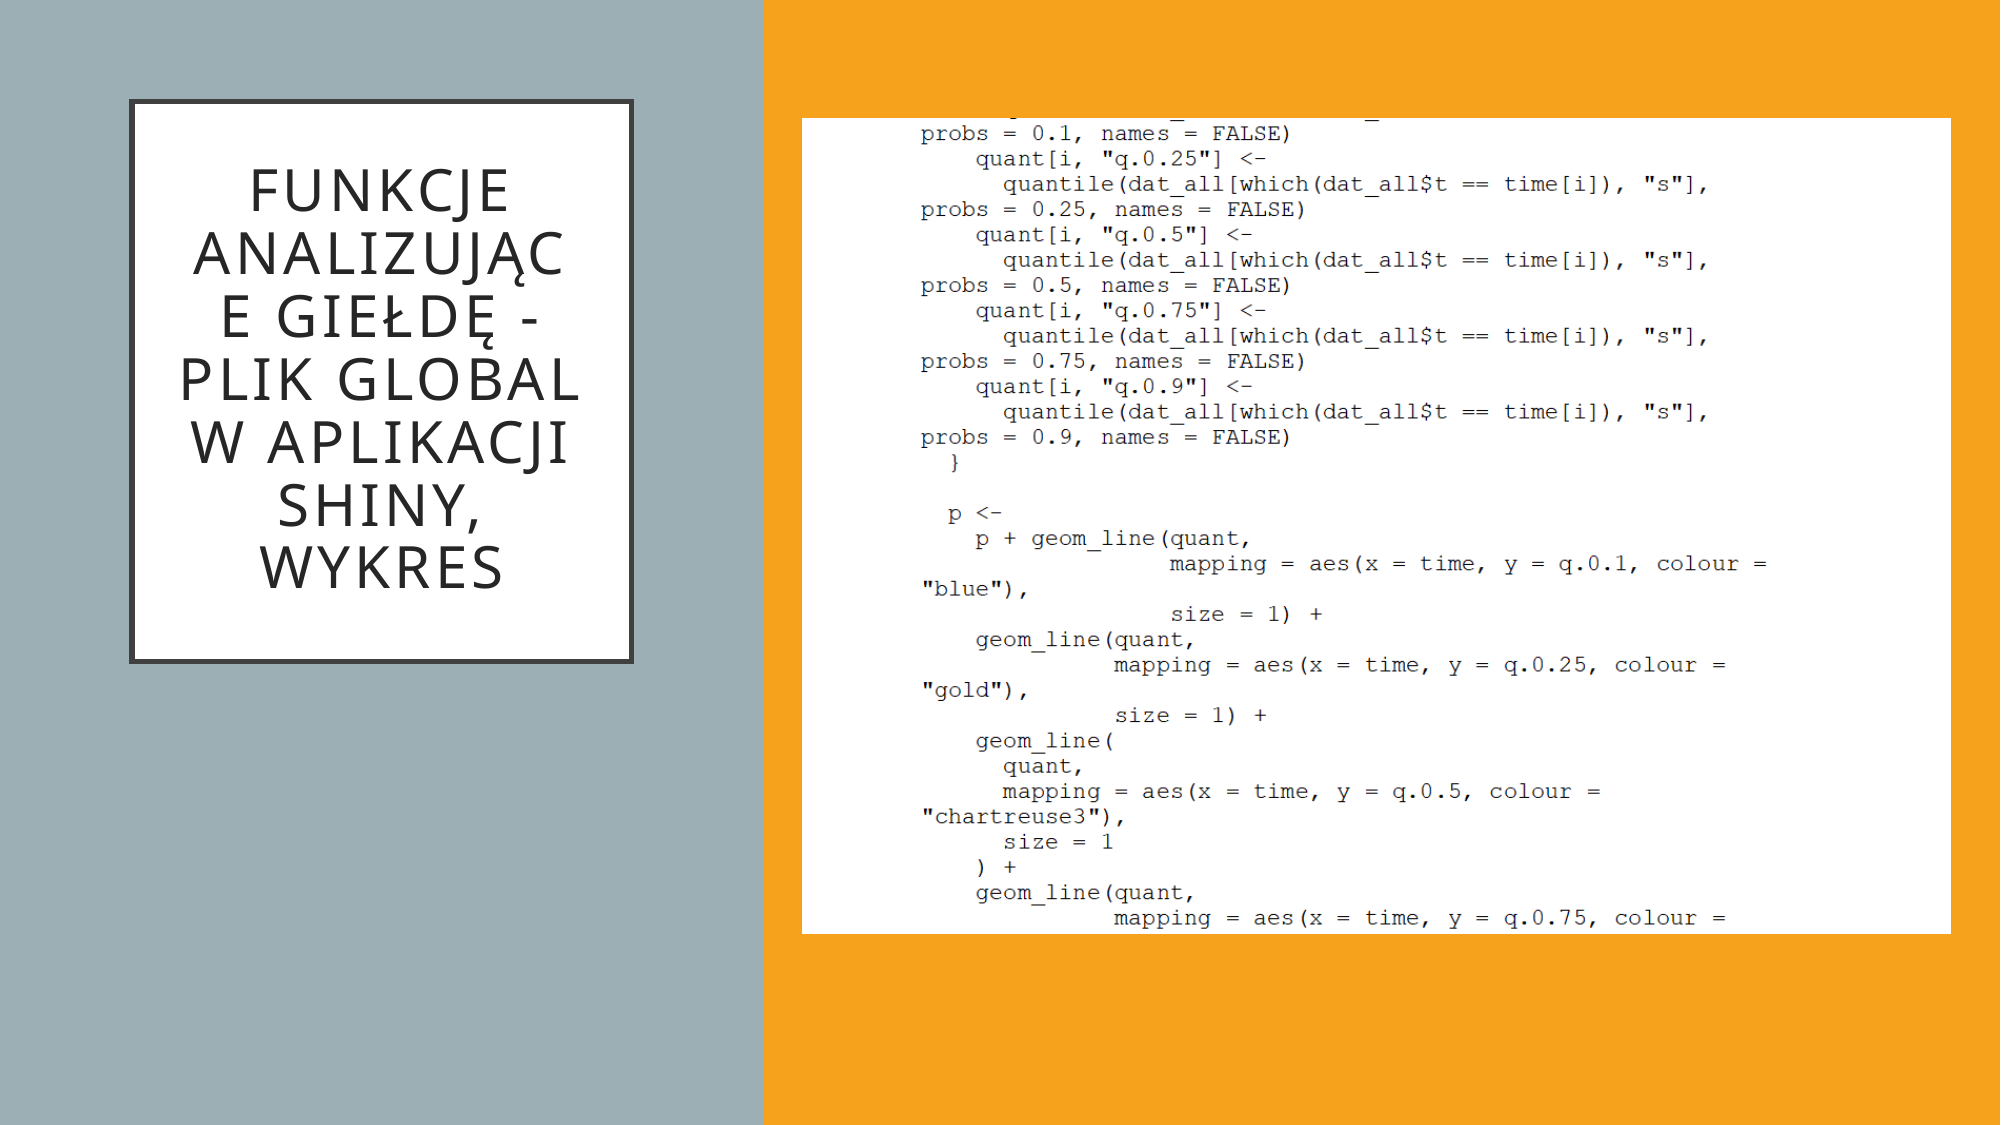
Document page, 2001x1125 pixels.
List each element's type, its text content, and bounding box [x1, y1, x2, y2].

title Funkcje analizujące giełdę - plik global w aplikacji shiny, wykres [131, 101, 632, 662]
picture [802, 118, 1951, 934]
text_box [0, 0, 2000, 1125]
